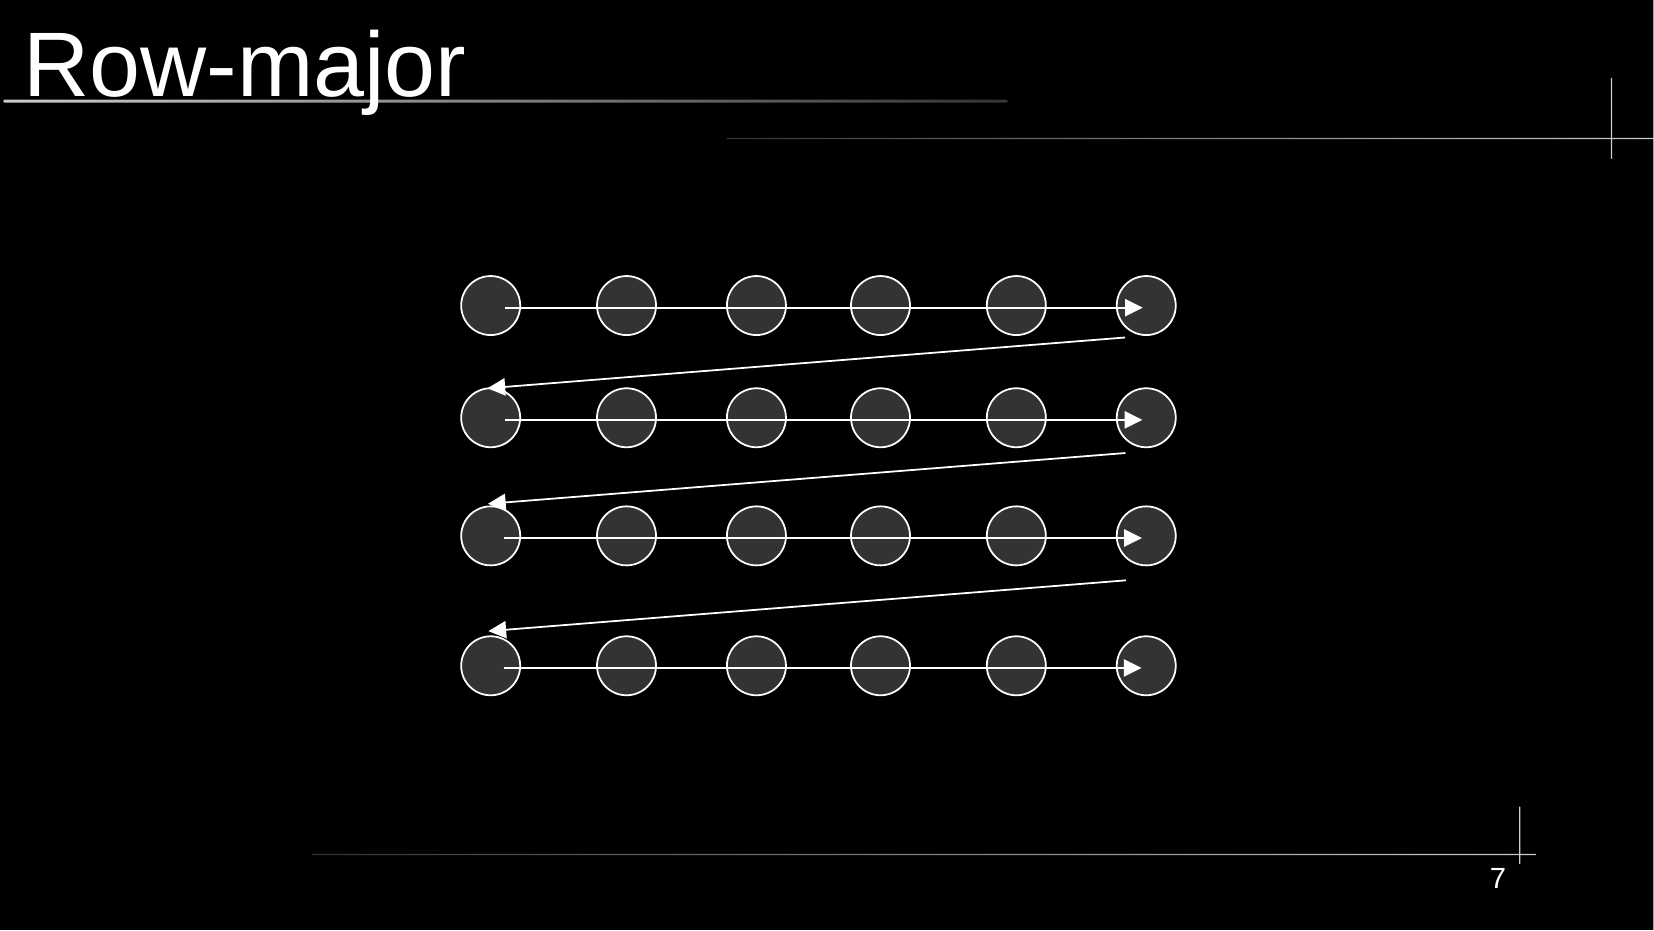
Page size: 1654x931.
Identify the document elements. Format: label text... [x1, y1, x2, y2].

text_box [1116, 506, 1176, 566]
text_box [987, 539, 1046, 566]
text_box [987, 669, 1046, 696]
text_box [461, 388, 521, 448]
text_box [987, 421, 1046, 448]
text_box [727, 669, 786, 696]
text_box [850, 636, 911, 667]
text_box [597, 669, 656, 696]
text_box [1116, 636, 1176, 696]
text_box [987, 309, 1046, 336]
text_box [727, 309, 786, 336]
text_box [726, 388, 786, 419]
text_box [727, 539, 786, 566]
text_box [597, 309, 656, 336]
title Row-major [23, 11, 1589, 119]
text_box [596, 388, 657, 419]
text_box [850, 276, 911, 307]
text_box [986, 506, 1046, 537]
text_box [1116, 276, 1176, 336]
text_box [851, 669, 910, 696]
text_box [851, 421, 910, 448]
text_box [727, 421, 786, 448]
text_box [986, 388, 1046, 419]
text_box [596, 506, 657, 537]
text_box [726, 506, 786, 537]
text_box [851, 309, 910, 336]
text_box [597, 421, 656, 448]
text_box [461, 636, 521, 696]
text_box [596, 636, 657, 667]
text_box [1116, 388, 1176, 448]
text_box [726, 636, 786, 667]
text_box [850, 388, 911, 419]
text_box [461, 506, 521, 566]
text_box [461, 276, 521, 336]
text_box [596, 276, 657, 307]
text_box [850, 506, 911, 537]
text_box [726, 276, 786, 307]
text_box [986, 276, 1046, 307]
text_box [597, 539, 656, 566]
text_box [986, 636, 1046, 667]
text_box [851, 539, 910, 566]
